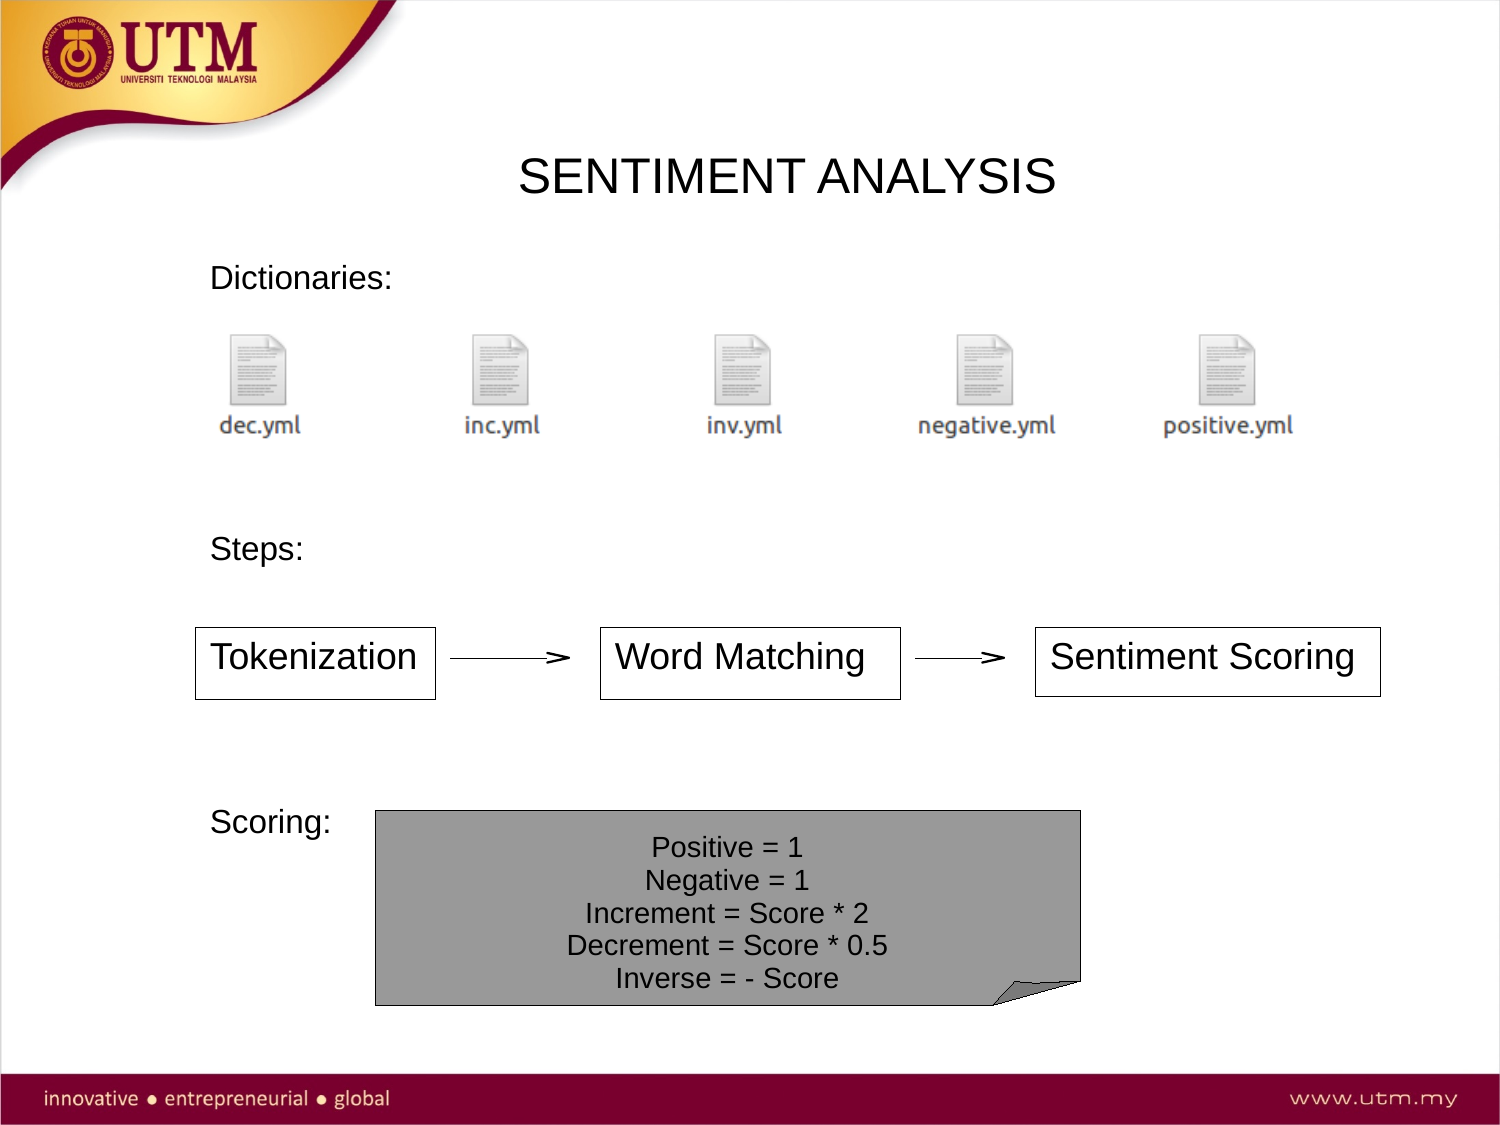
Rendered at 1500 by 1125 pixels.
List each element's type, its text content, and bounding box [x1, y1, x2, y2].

text_box Word Matching [600, 627, 901, 700]
text_box SENTIMENT ANALYSIS [495, 140, 1081, 212]
text_box Dictionaries: [195, 251, 451, 312]
text_box Steps: [195, 522, 391, 575]
text_box Tokenization [195, 627, 436, 700]
text_box Scoring: [195, 796, 376, 886]
text_box Sentiment Scoring [1035, 627, 1381, 697]
picture [0, 0, 1500, 1125]
text_box Positive = 1 Negative = 1 Increment = Score * 2 Decrement = Score * 0.5 Inverse = - Score [375, 810, 1081, 1006]
